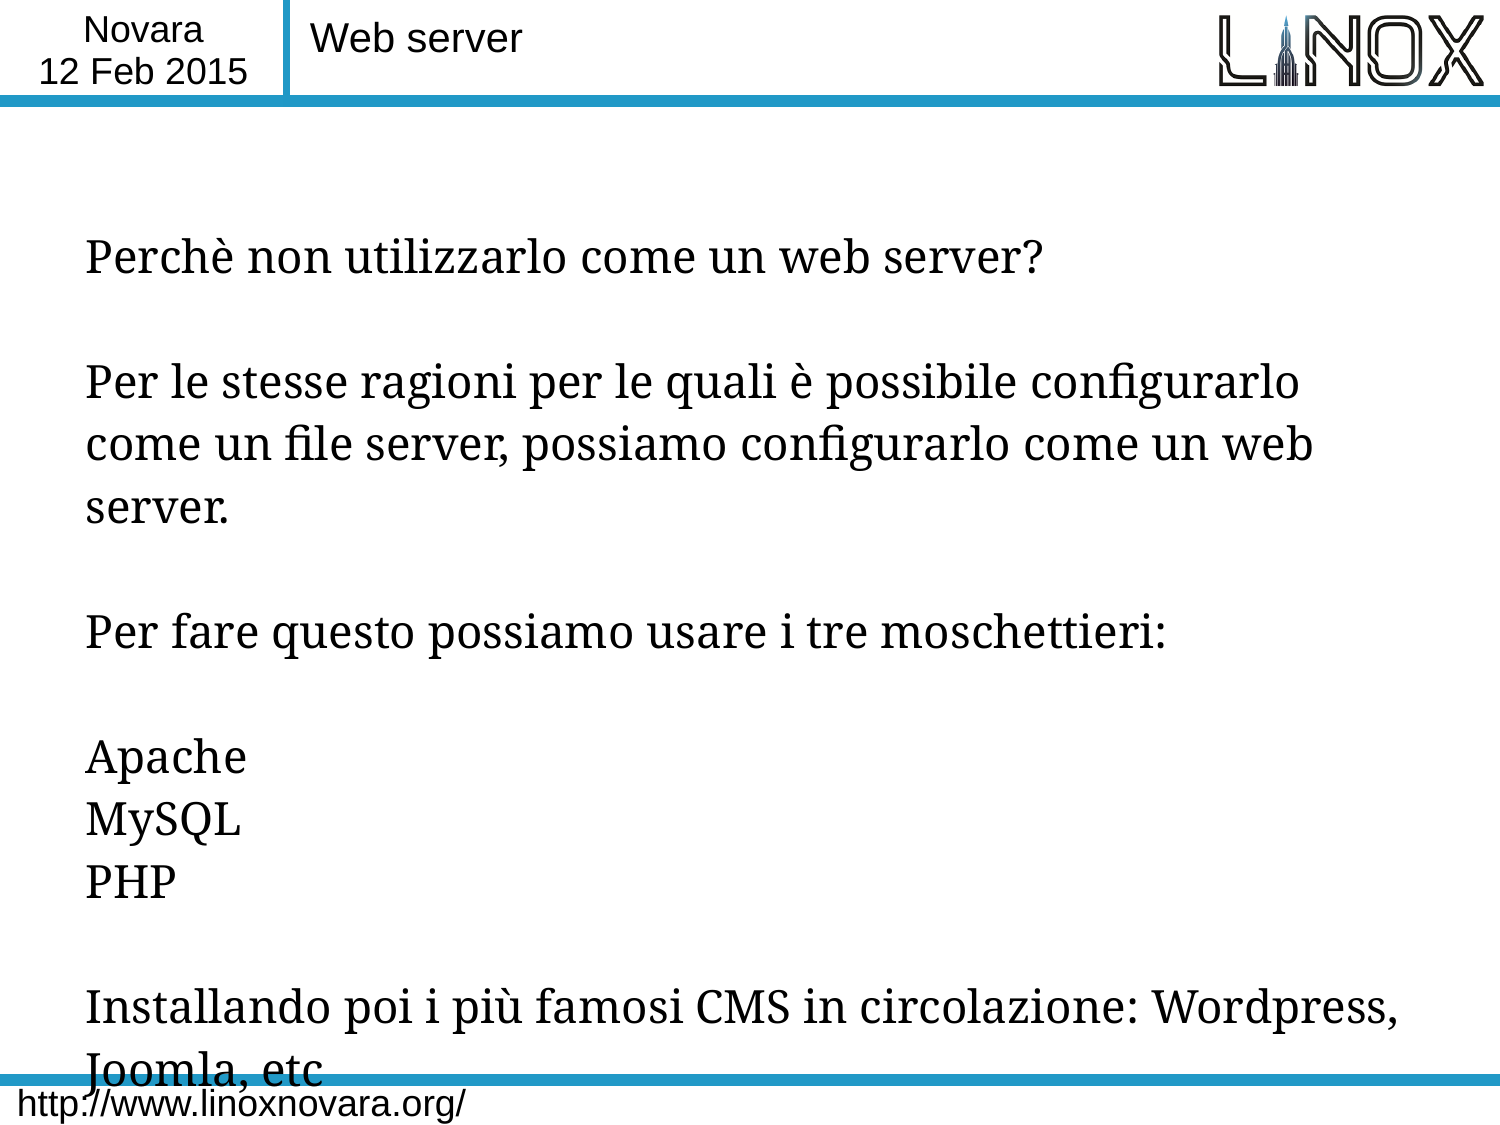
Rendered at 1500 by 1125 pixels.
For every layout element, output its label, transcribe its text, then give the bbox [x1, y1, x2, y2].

picture [108, 1074, 120, 1084]
picture [146, 1074, 159, 1086]
picture [119, 1074, 136, 1086]
picture [233, 1074, 269, 1086]
picture [0, 0, 1500, 107]
text_box Perchè non utilizzarlo come un web server? Per le stesse ragioni per le quali è possibile configurarlo come un file server, possiamo configurarlo come un web server. Per fare questo possiamo usare i tre moschettieri: Apache MySQL PHP Installando poi i più famosi CMS in circolazione: Wordpress, Joomla, etc [70, 216, 1438, 908]
picture [135, 1074, 147, 1084]
picture [219, 1074, 229, 1084]
picture [178, 1074, 188, 1086]
picture [0, 1074, 91, 1086]
list Web server [295, 7, 1321, 83]
picture [268, 1074, 292, 1086]
picture [308, 1074, 1500, 1086]
picture [164, 1074, 174, 1086]
picture [294, 1074, 309, 1086]
picture [192, 1074, 203, 1086]
picture [207, 1074, 217, 1086]
picture [96, 1074, 109, 1086]
